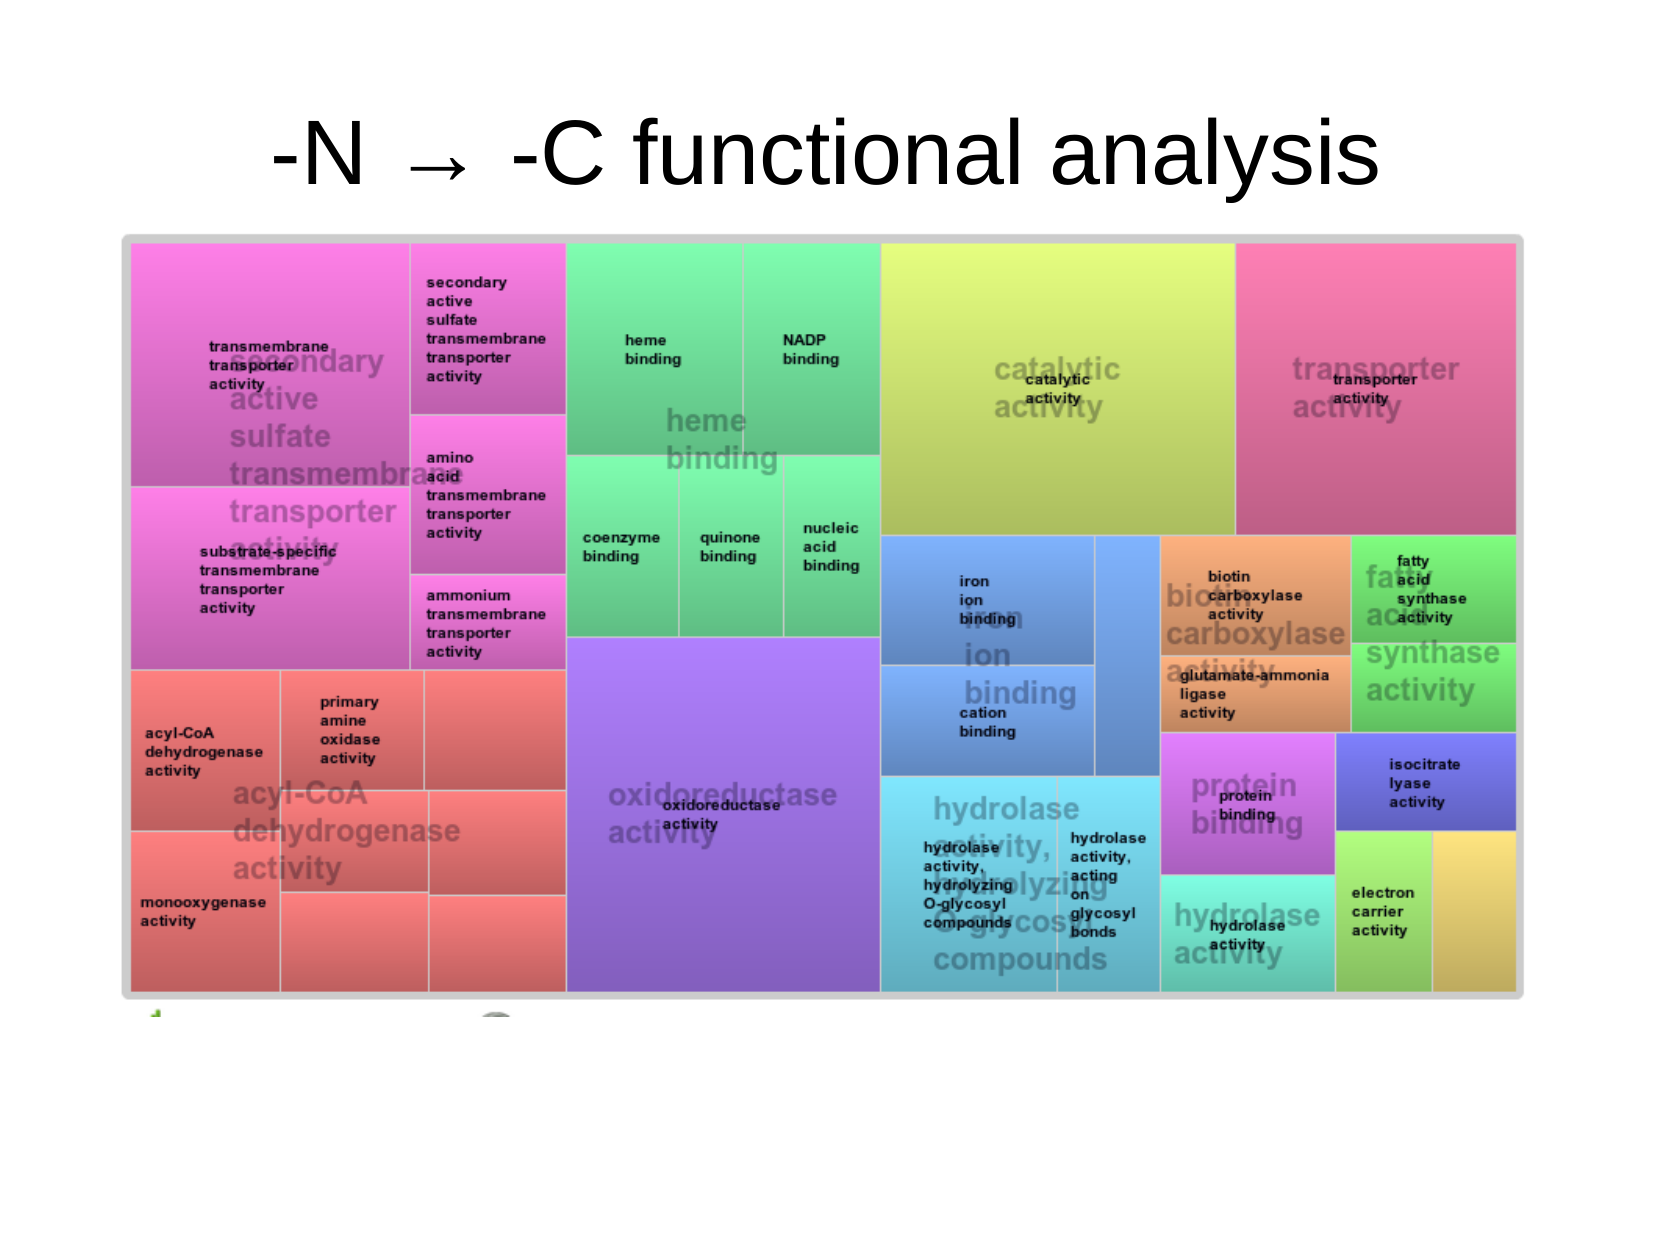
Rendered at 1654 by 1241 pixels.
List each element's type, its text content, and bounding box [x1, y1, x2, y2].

title -N → -C functional analysis [82, 49, 1571, 257]
picture [111, 225, 1546, 1017]
